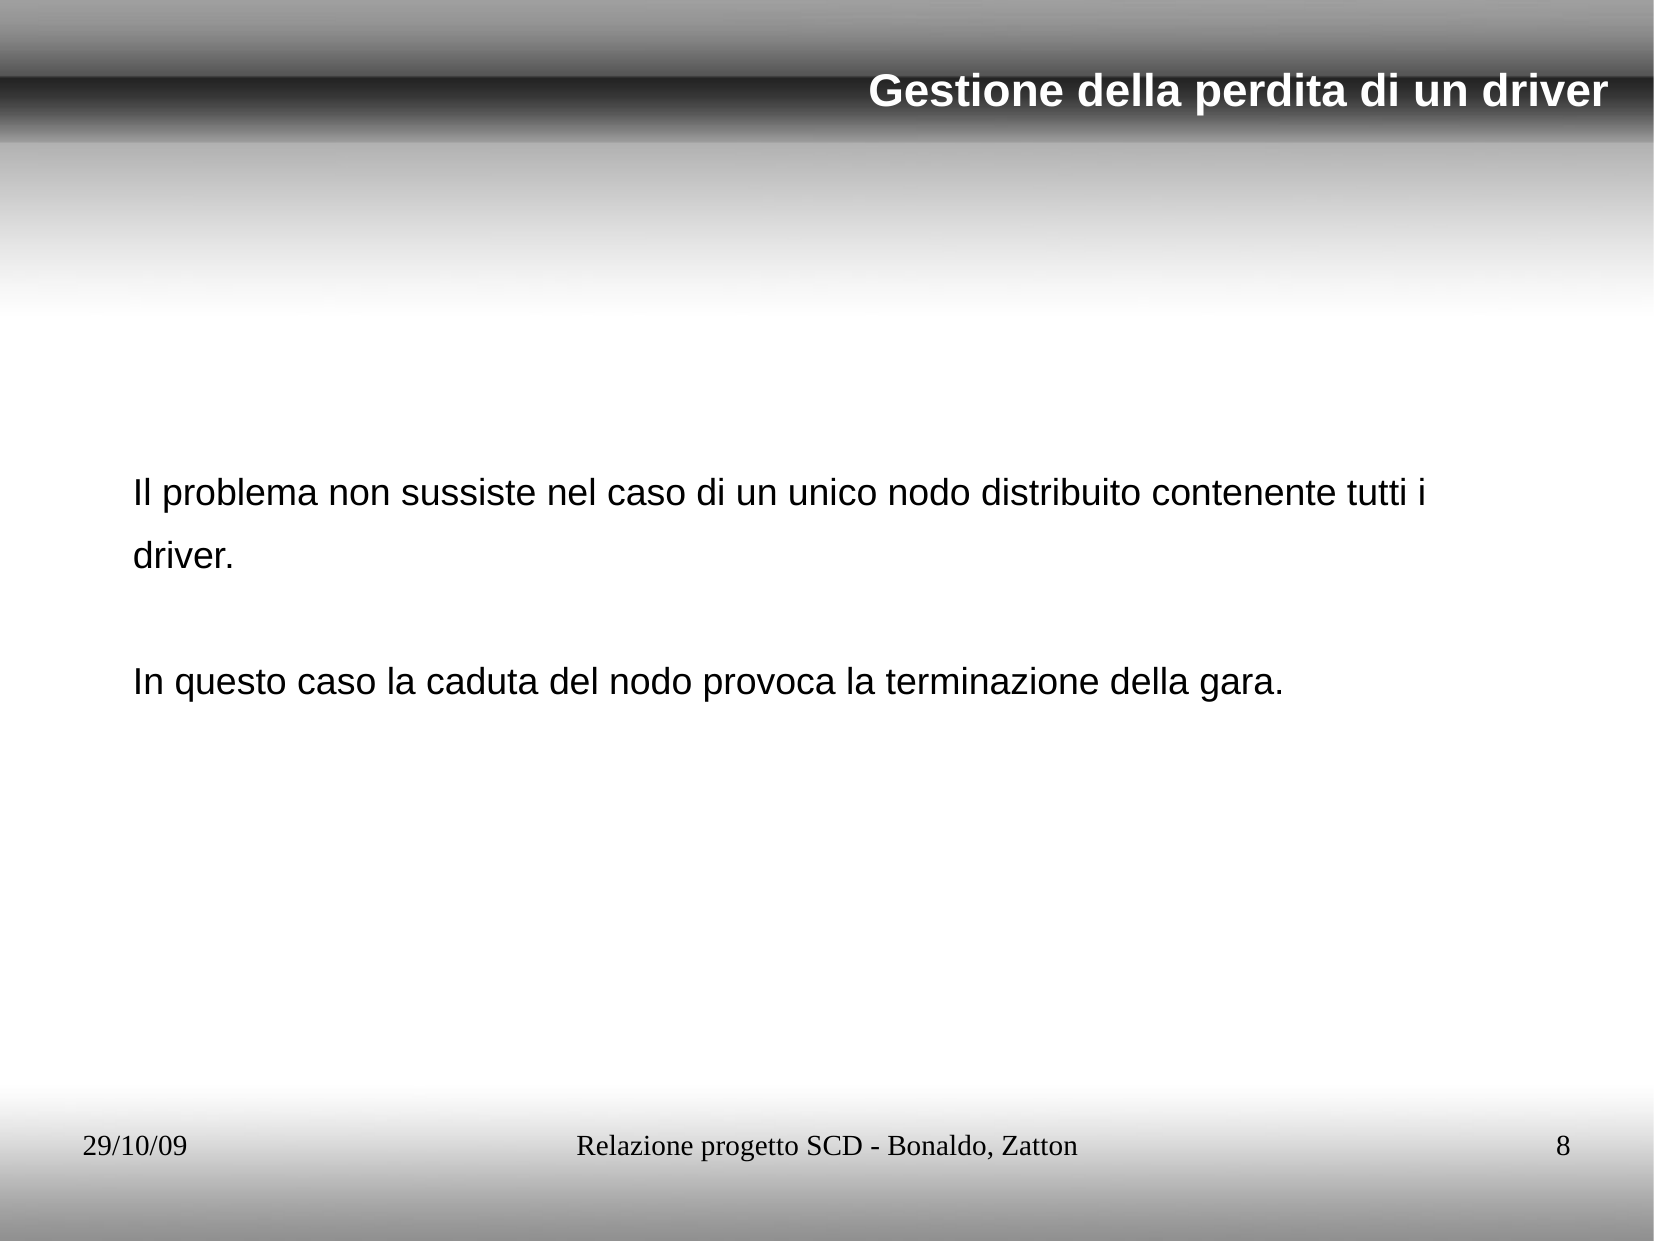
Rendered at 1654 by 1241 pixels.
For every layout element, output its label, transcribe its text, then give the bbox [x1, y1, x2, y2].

text_box Il problema non sussiste nel caso di un unico nodo distribuito contenente tutti i driver. In questo caso la caduta del nodo provoca la terminazione della gara. [118, 442, 1506, 827]
text_box Gestione della perdita di un driver [354, 31, 1625, 119]
picture [0, 0, 1654, 1241]
